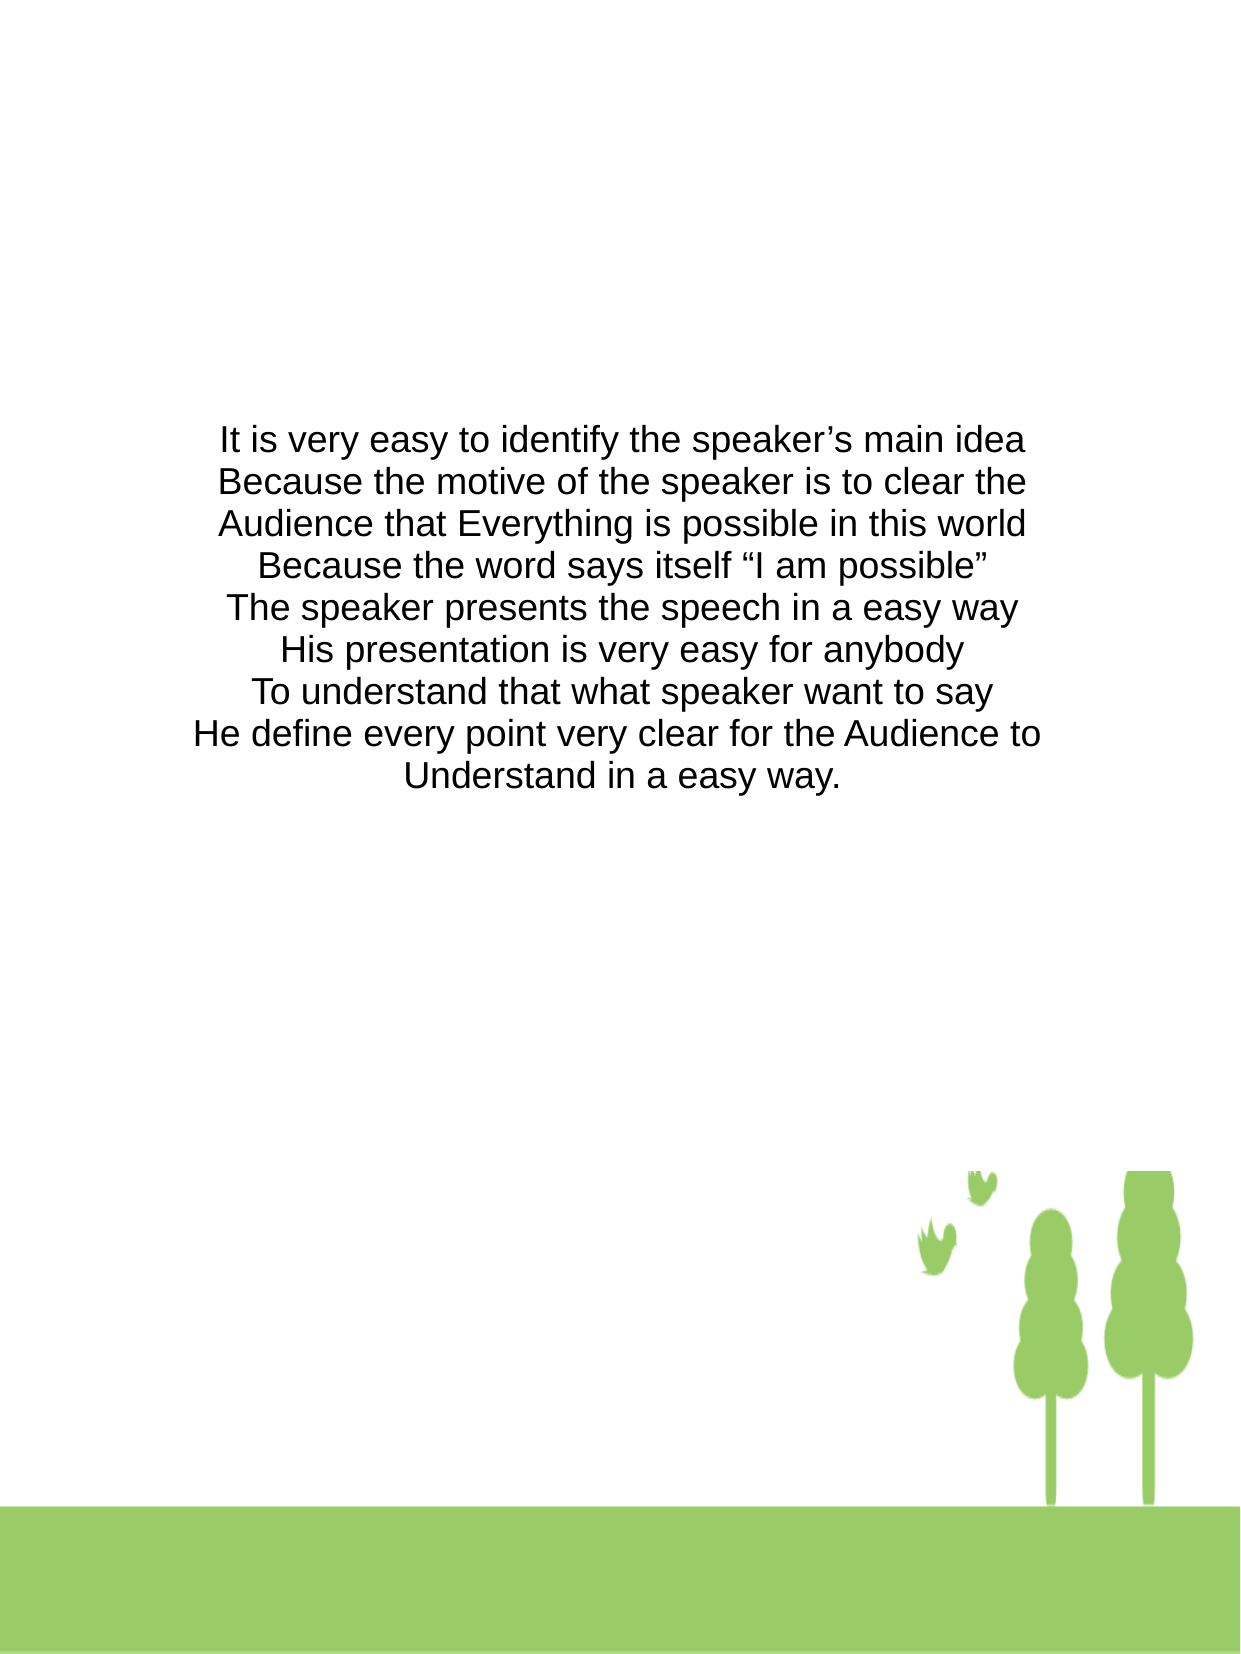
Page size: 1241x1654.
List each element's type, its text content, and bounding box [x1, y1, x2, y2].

text_box It is very easy to identify the speaker’s main idea Because the motive of the speaker is to clear the Audience that Everything is possible in this world Because the word says itself “I am possible” The speaker presents the speech in a easy way His presentation is very easy for anybody To understand that what speaker want to say He define every point very clear for the Audience to Understand in a easy way. [30, 45, 1216, 1171]
picture [0, 0, 1241, 1654]
